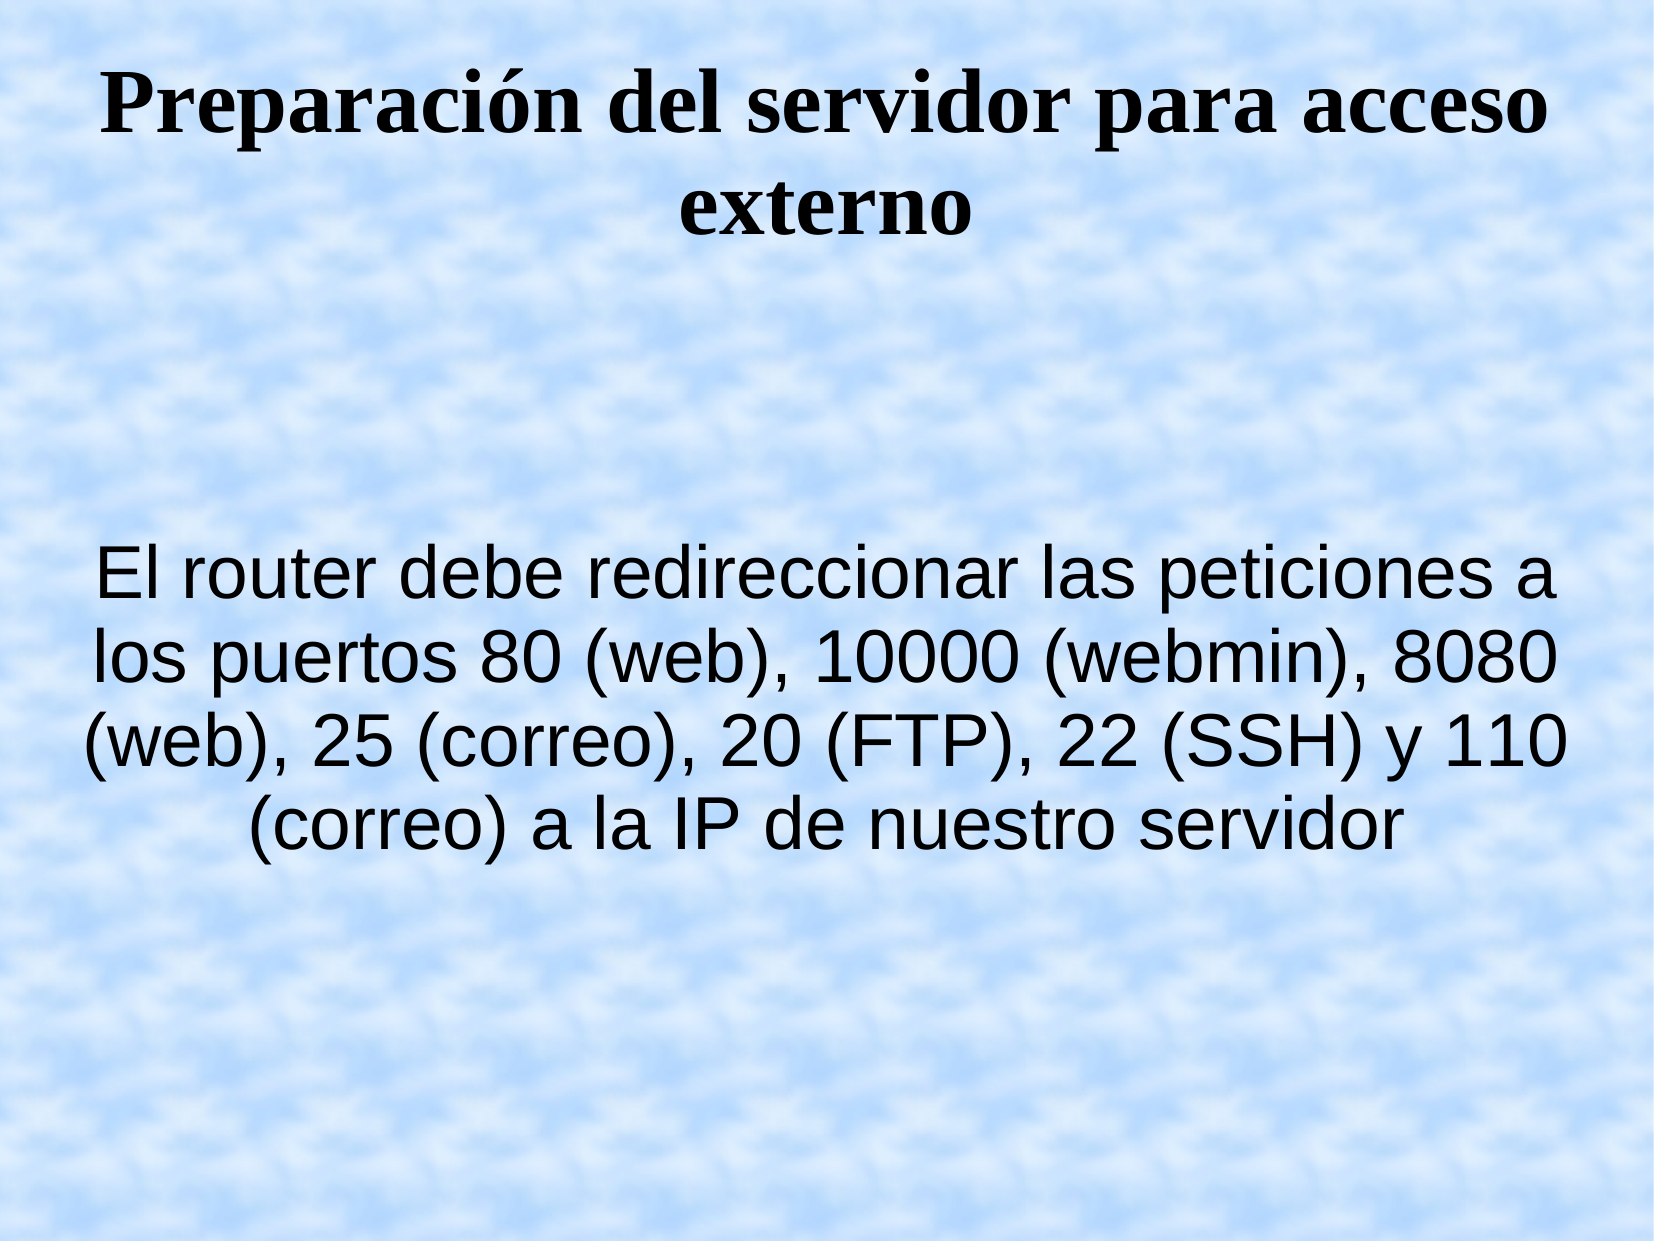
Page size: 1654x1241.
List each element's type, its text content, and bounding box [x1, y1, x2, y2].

subtitle El router debe redireccionar las peticiones a los puertos 80 (web), 10000 (webmin), 8080 (web), 25 (correo), 20 (FTP), 22 (SSH) y 110 (correo) a la IP de nuestro servidor [82, 297, 1571, 1102]
picture [0, 0, 1654, 1241]
title Preparación del servidor para acceso externo [82, 33, 1571, 273]
